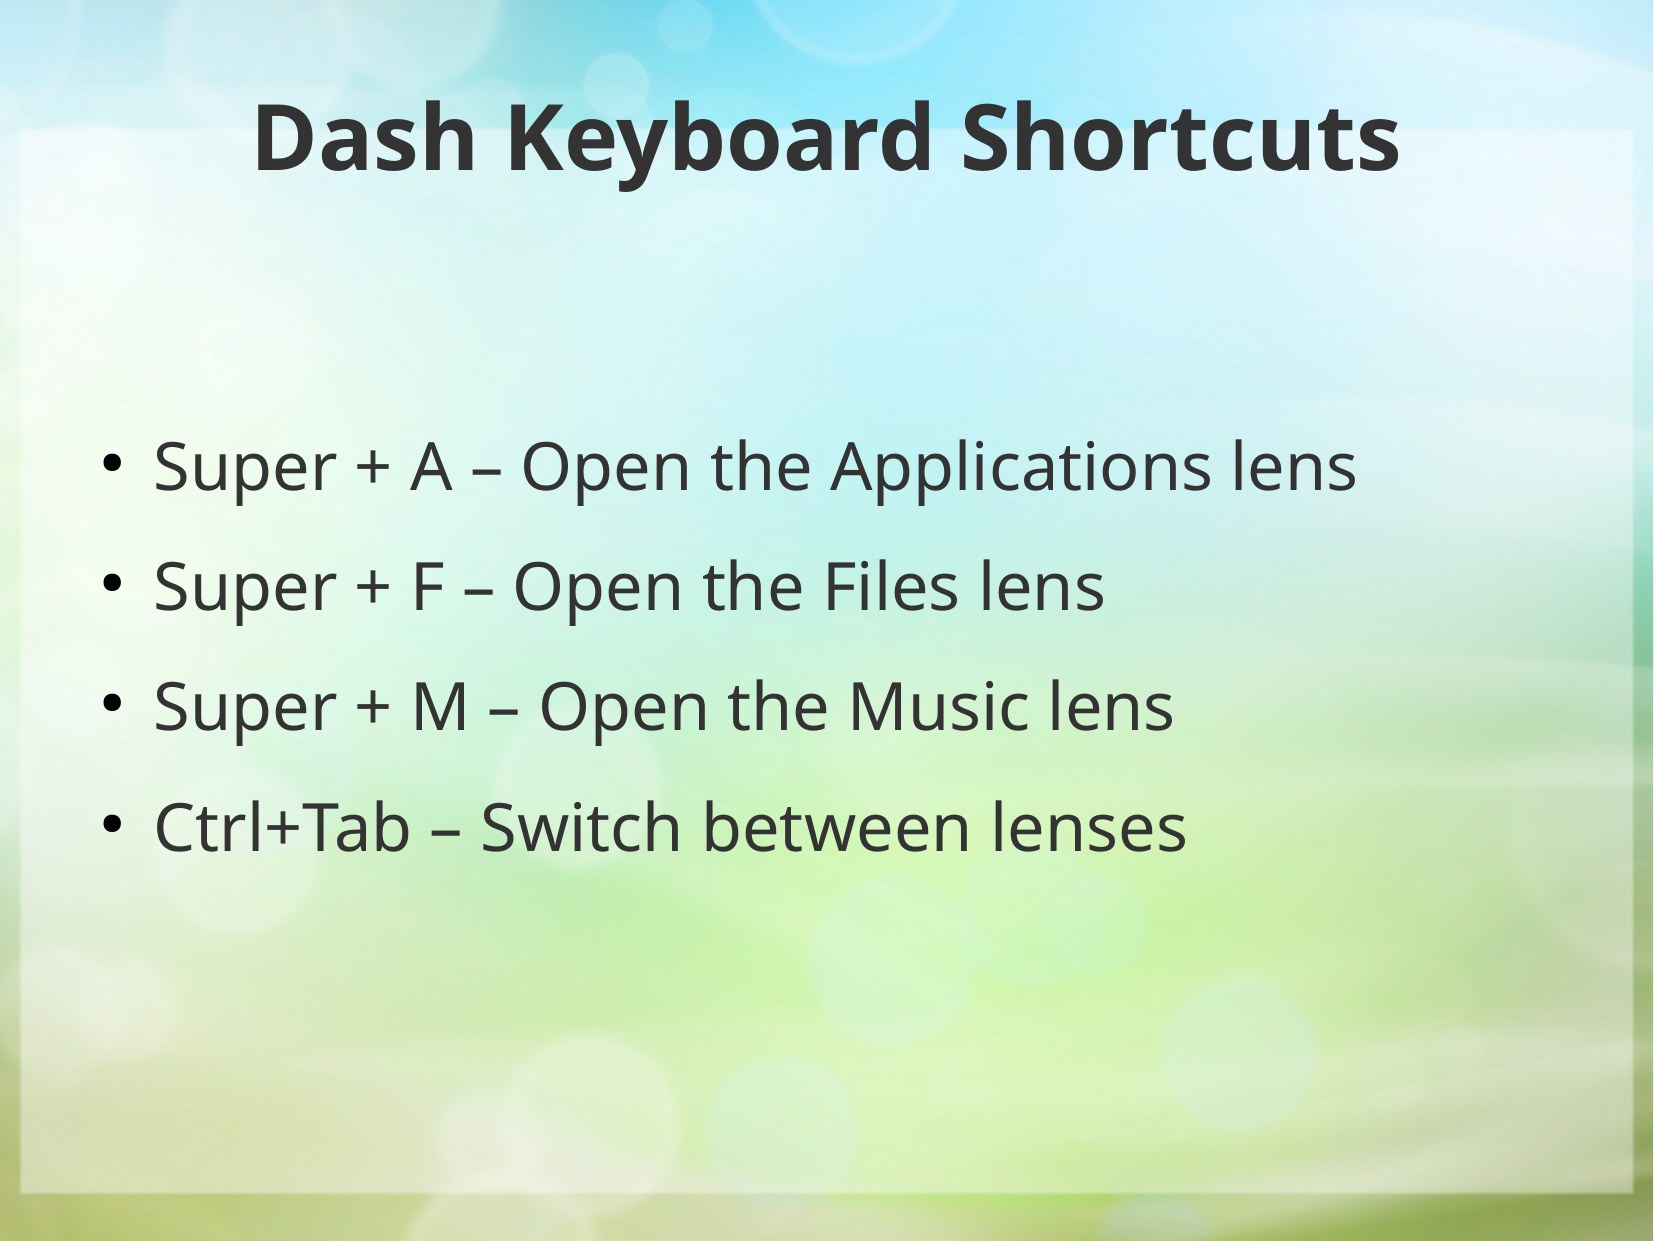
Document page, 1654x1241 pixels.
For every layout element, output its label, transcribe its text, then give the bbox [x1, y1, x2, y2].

picture [0, 0, 1654, 1241]
title Dash Keyboard Shortcuts [82, 60, 1571, 211]
list Super + A – Open the Applications lens Super + F – Open the Files lens Super + M – Open the Music lens Ctrl+Tab – Switch between lenses [82, 285, 1571, 1005]
